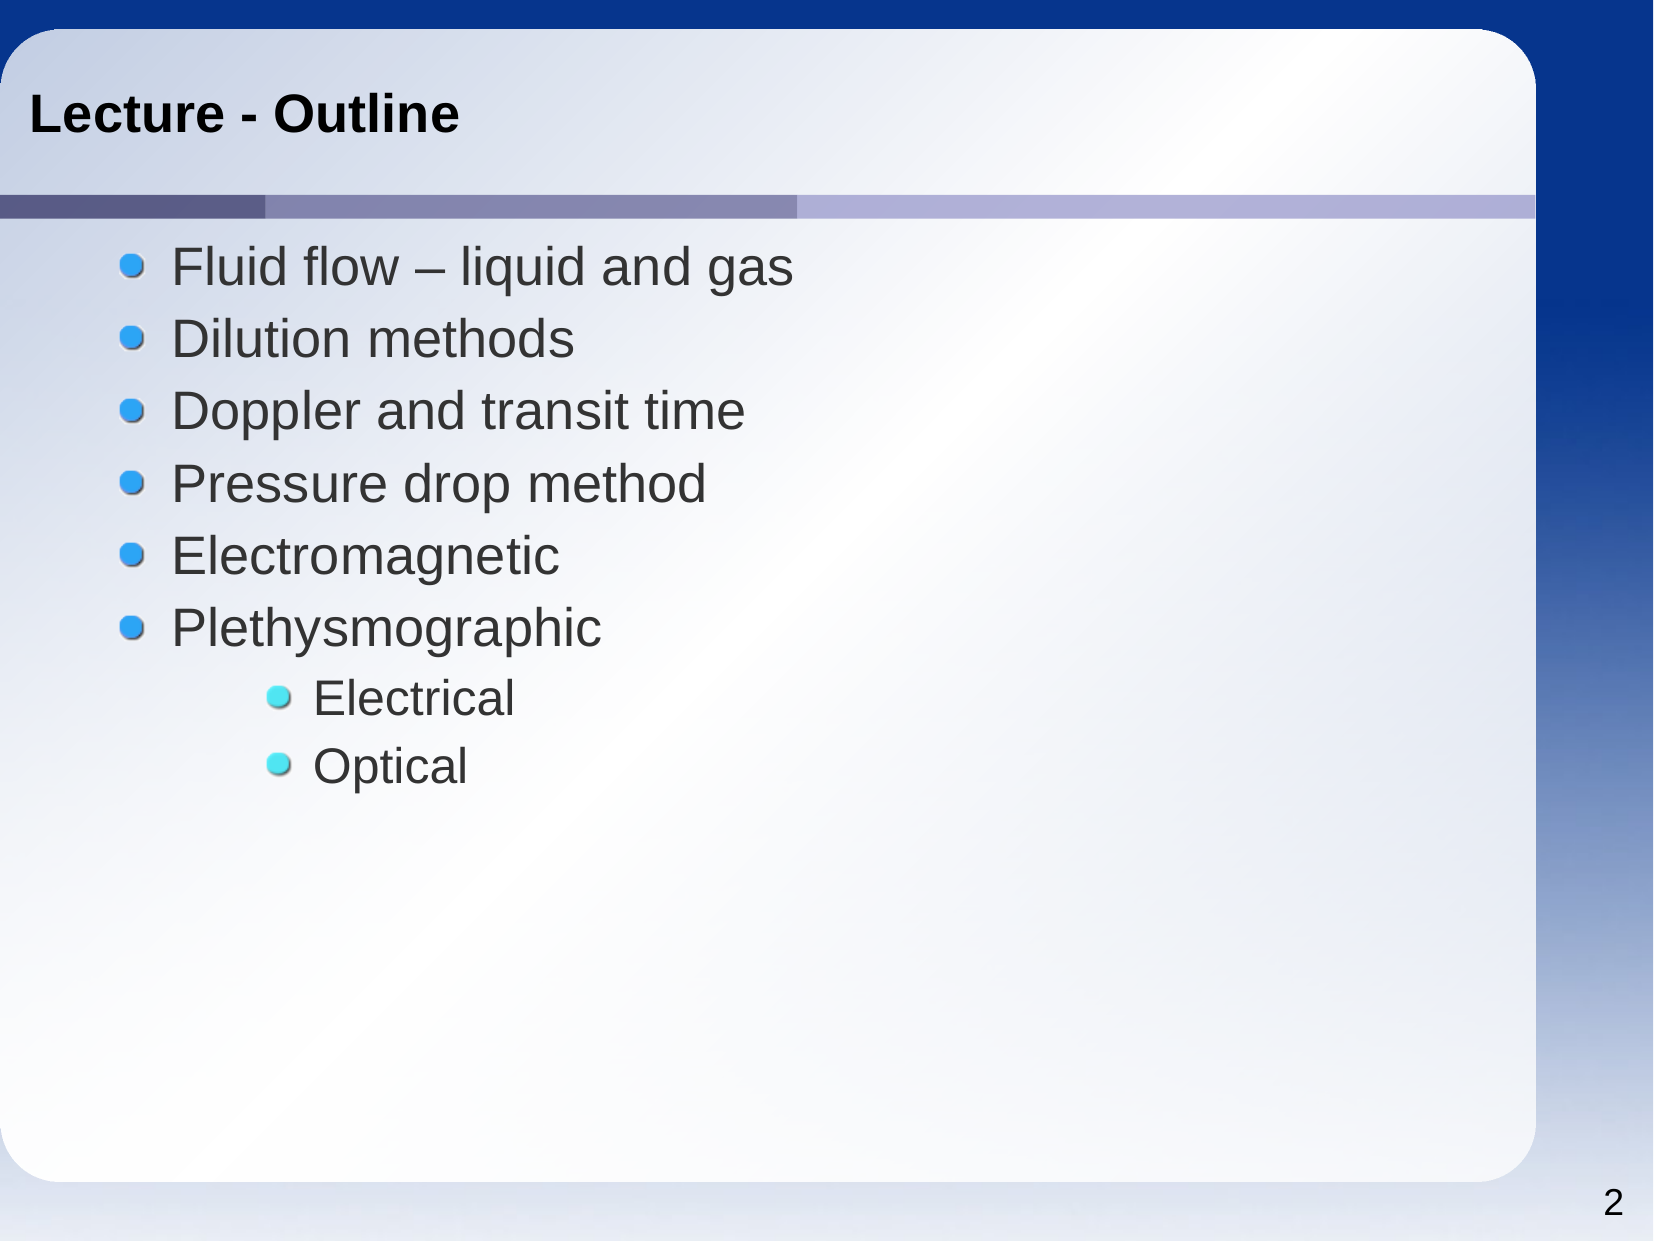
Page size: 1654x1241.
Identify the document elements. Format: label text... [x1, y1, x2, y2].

list Fluid flow – liquid and gas Dilution methods Doppler and transit time Pressure drop method Electromagnetic Plethysmographic Electrical Optical [29, 236, 1506, 1152]
title Lecture - Outline [29, 49, 1506, 178]
picture [0, 0, 1654, 1241]
